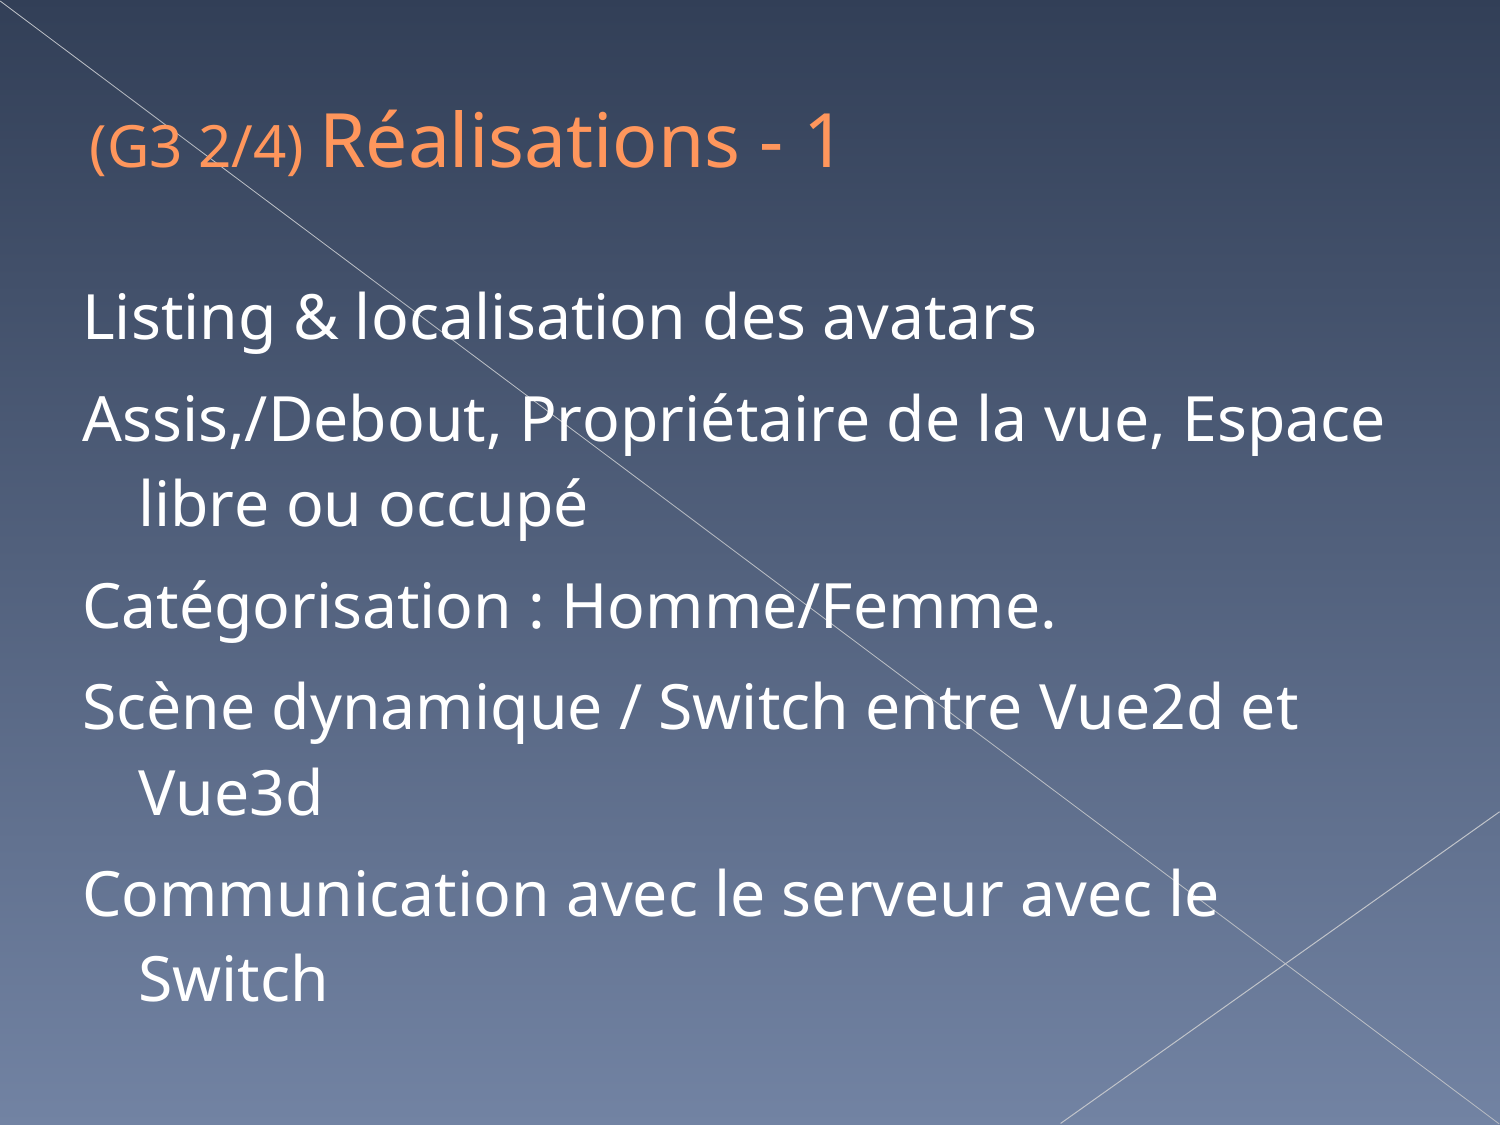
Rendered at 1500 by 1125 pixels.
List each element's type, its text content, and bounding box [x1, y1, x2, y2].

title (G3 2/4) Réalisations - 1 [75, 45, 1426, 233]
list Listing & localisation des avatars Assis,/Debout, Propriétaire de la vue, Espace libre ou occupé Catégorisation : Homme/Femme. Scène dynamique / Switch entre Vue2d et Vue3d Communication avec le serveur avec le Switch [67, 265, 1418, 1038]
